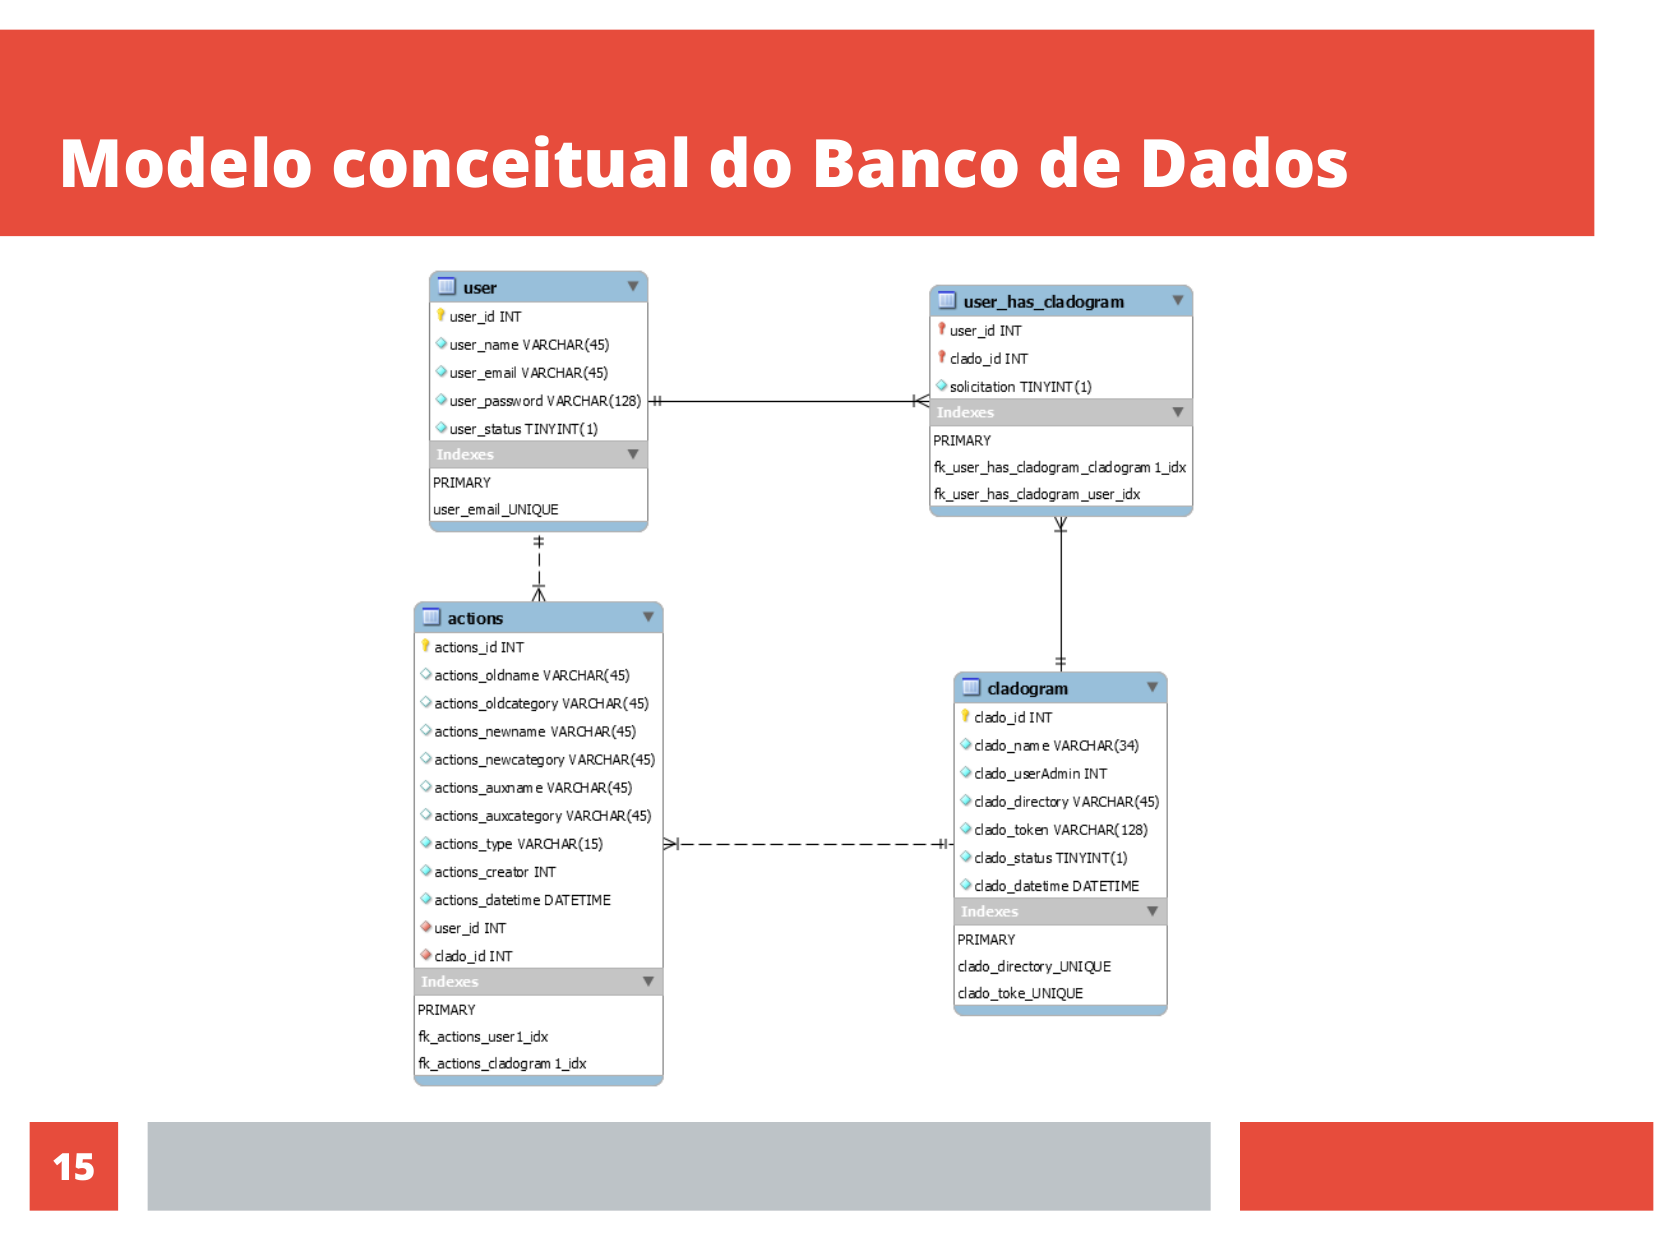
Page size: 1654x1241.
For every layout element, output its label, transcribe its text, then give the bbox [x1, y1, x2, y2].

picture [401, 258, 1205, 1098]
title Modelo conceitual do Banco de Dados [59, 59, 1595, 207]
